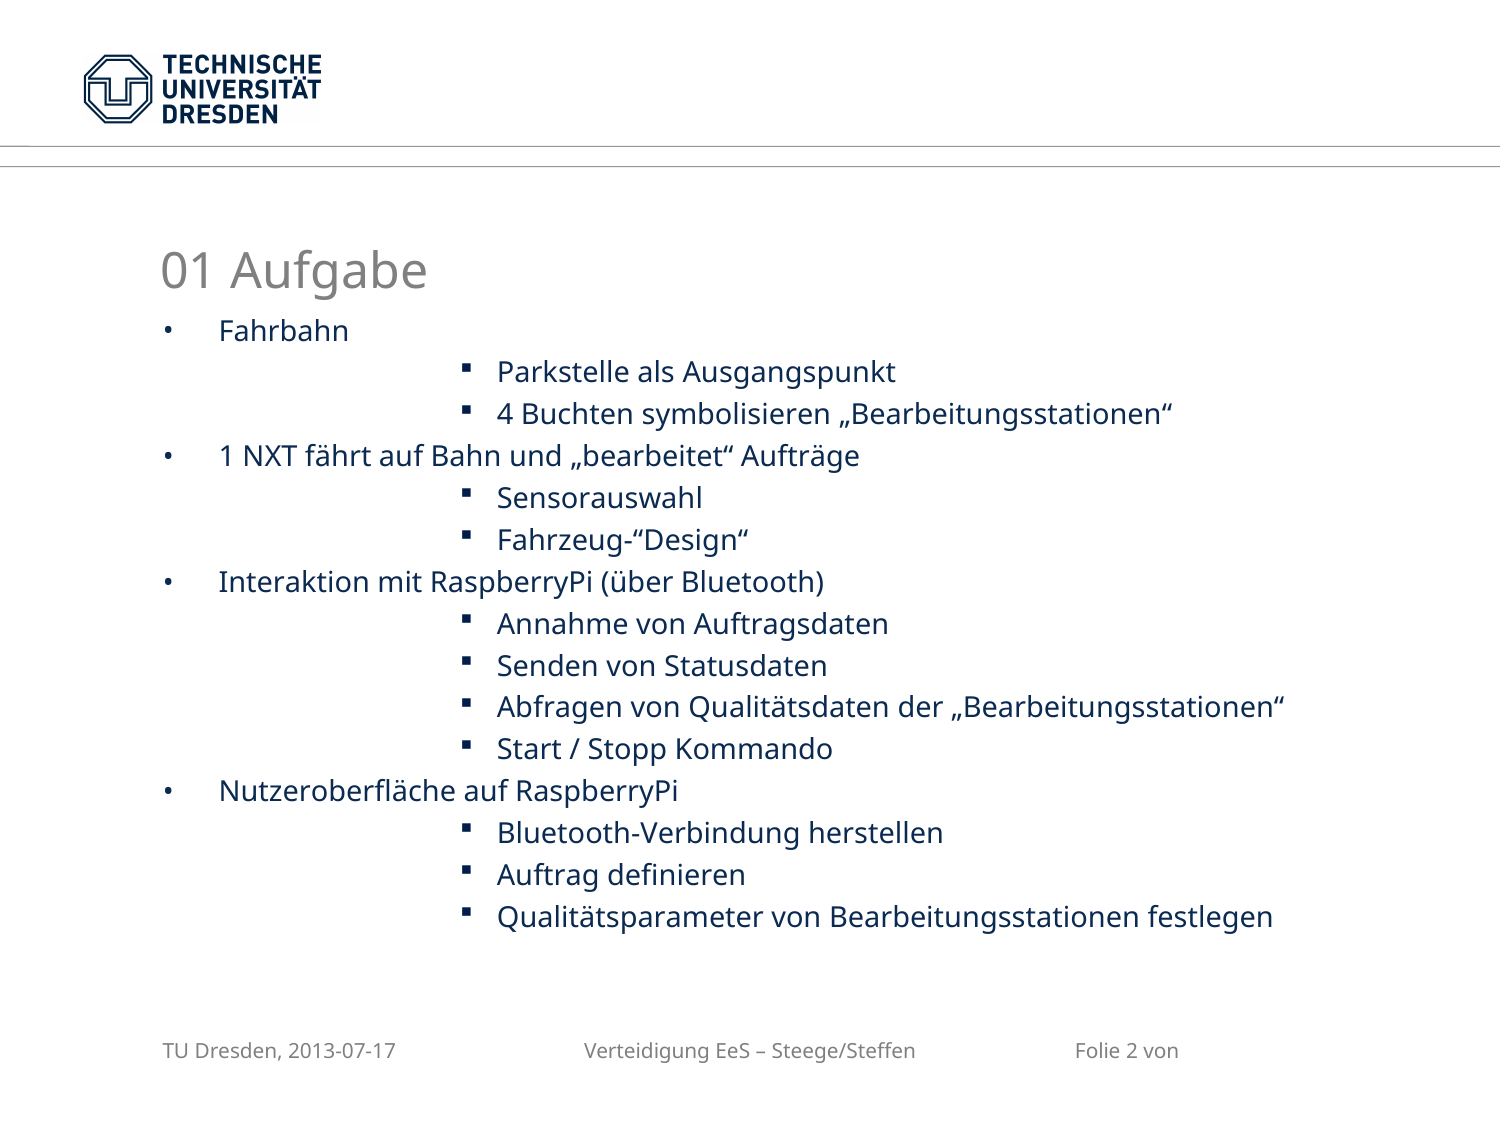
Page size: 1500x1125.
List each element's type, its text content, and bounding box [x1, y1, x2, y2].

text_box Folie <Nummer> von [1074, 1037, 1388, 1075]
title 01 Aufgabe [160, 231, 1392, 307]
list Fahrbahn Parkstelle als Ausgangspunkt 4 Buchten symbolisieren „Bearbeitungsstationen“ 1 NXT fährt auf Bahn und „bearbeitet“ Aufträge Sensorauswahl Fahrzeug-“Design“ Interaktion mit RaspberryPi (über Bluetooth) Annahme von Auftragsdaten Senden von Statusdaten Abfragen von Qualitätsdaten der „Bearbeitungsstationen“ Start / Stopp Kommando Nutzeroberfläche auf RaspberryPi Bluetooth-Verbindung herstellen Auftrag definieren Qualitätsparameter von Bearbeitungsstationen festlegen [162, 304, 1388, 947]
picture [83, 54, 321, 124]
text_box Verteidigung EeS – Steege/Steffen [512, 1037, 988, 1088]
text_box TU Dresden, 2013-07-17 [162, 1037, 500, 1082]
